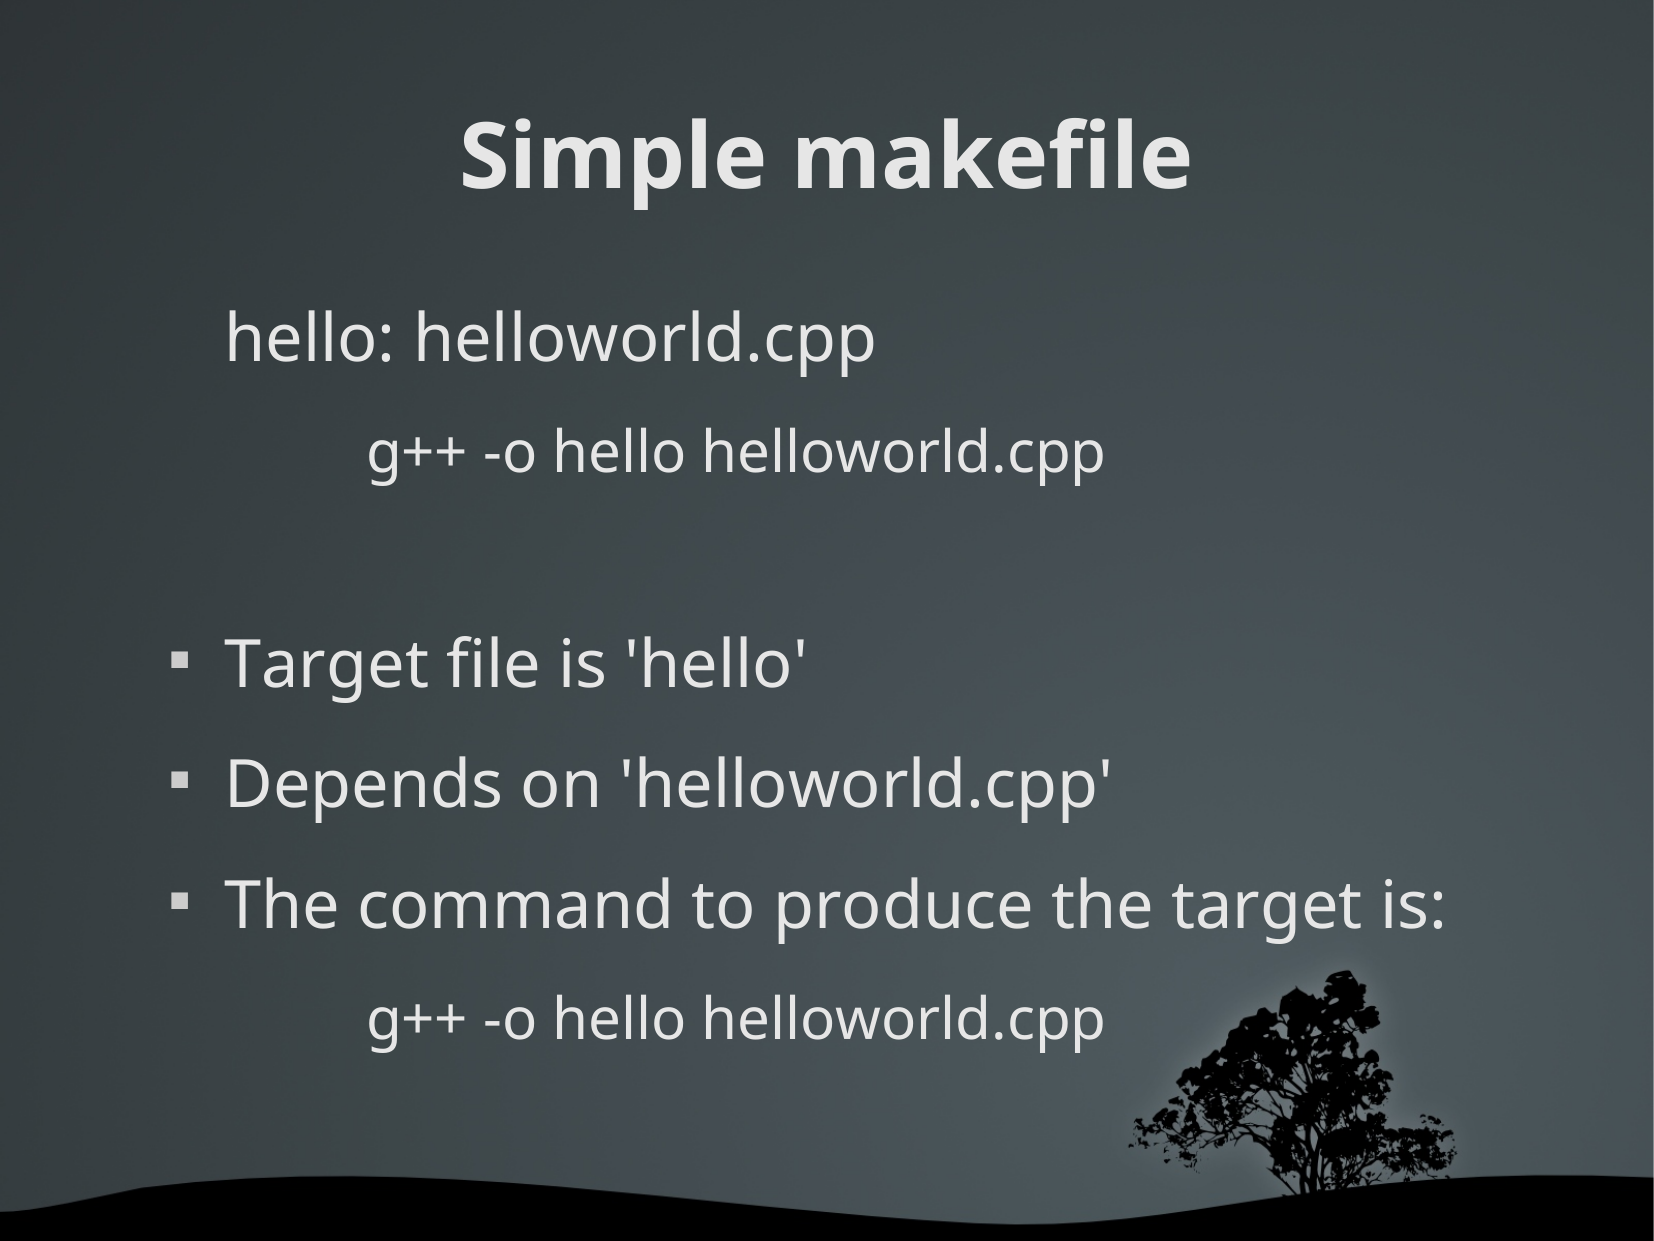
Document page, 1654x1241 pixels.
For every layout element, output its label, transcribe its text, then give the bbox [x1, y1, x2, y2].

title Simple makefile [82, 49, 1571, 257]
list hello: helloworld.cpp g++ -o hello helloworld.cpp Target file is 'hello' Depends on 'helloworld.cpp' The command to produce the target is: g++ -o hello helloworld.cpp [82, 290, 1571, 1109]
picture [0, 0, 1654, 1241]
